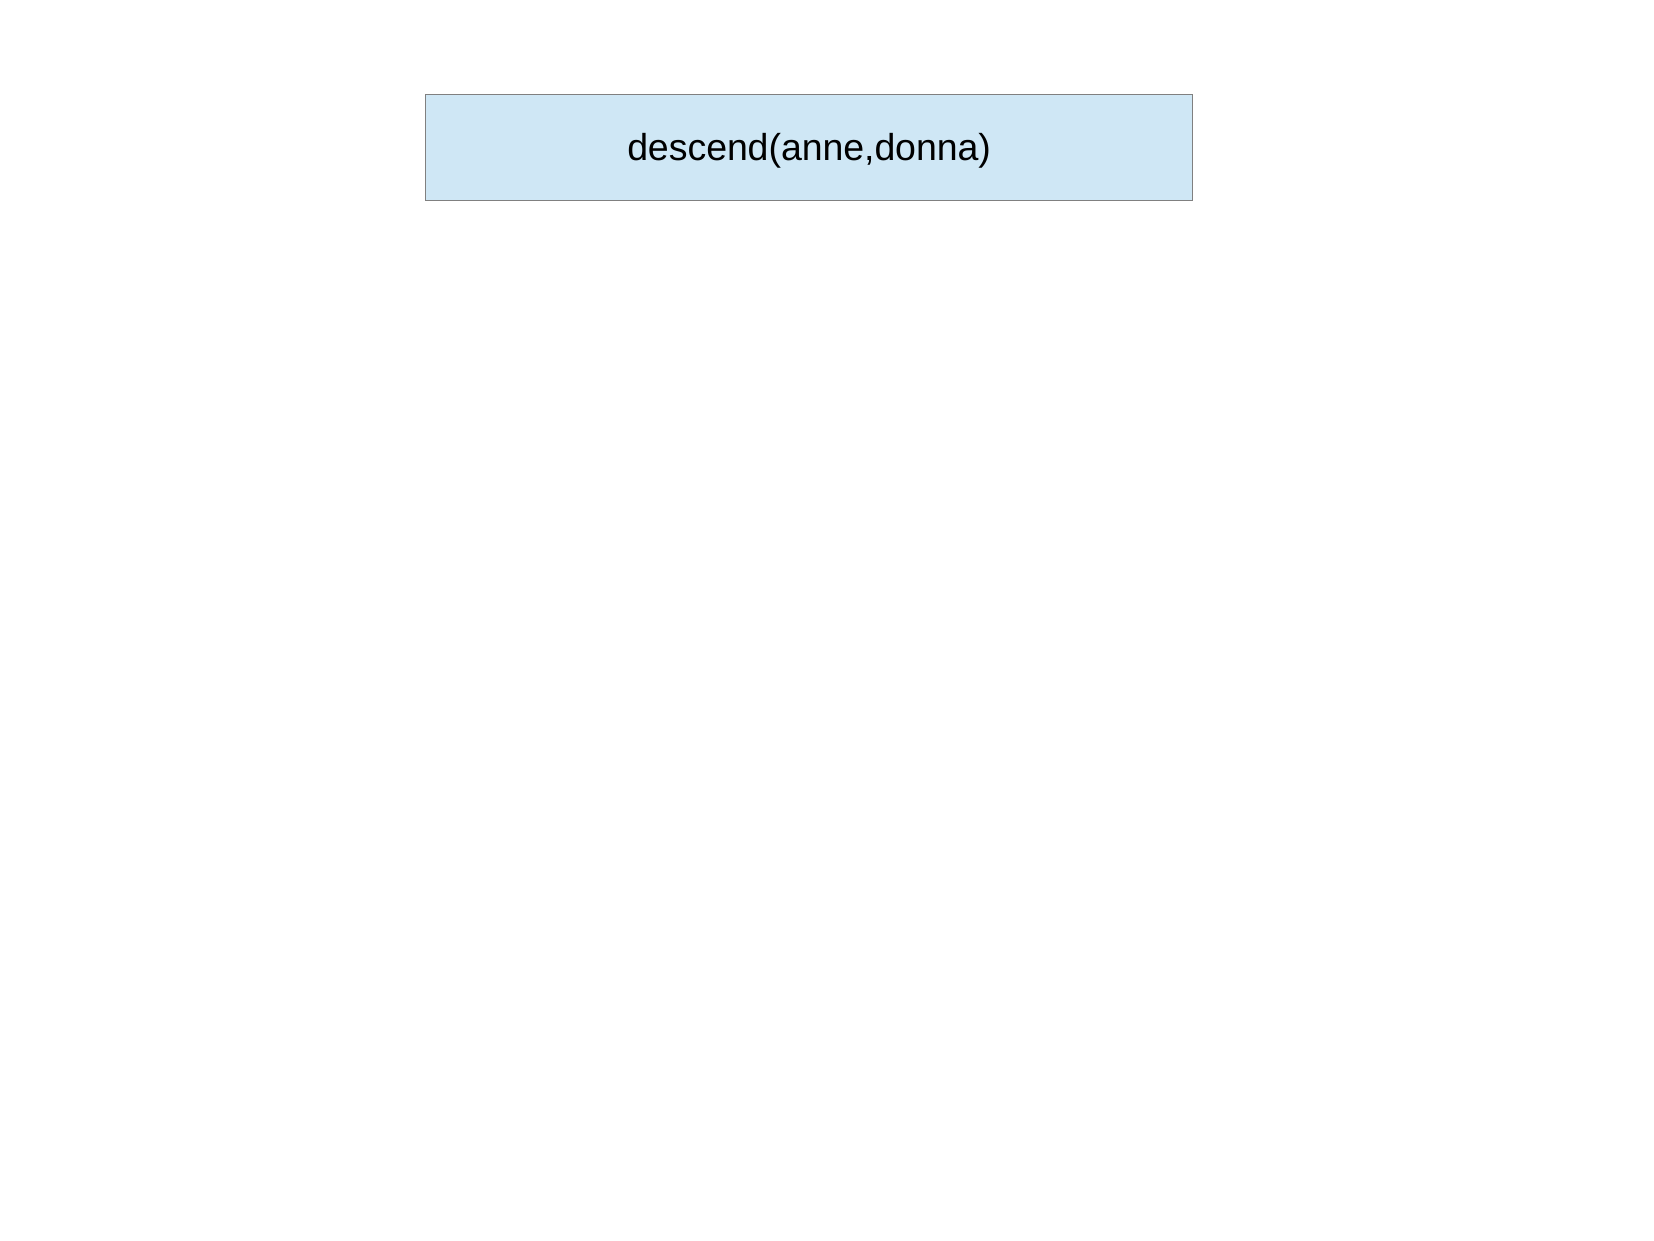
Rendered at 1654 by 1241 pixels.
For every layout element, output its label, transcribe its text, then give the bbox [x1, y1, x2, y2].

text_box descend(anne,donna) [425, 94, 1193, 201]
